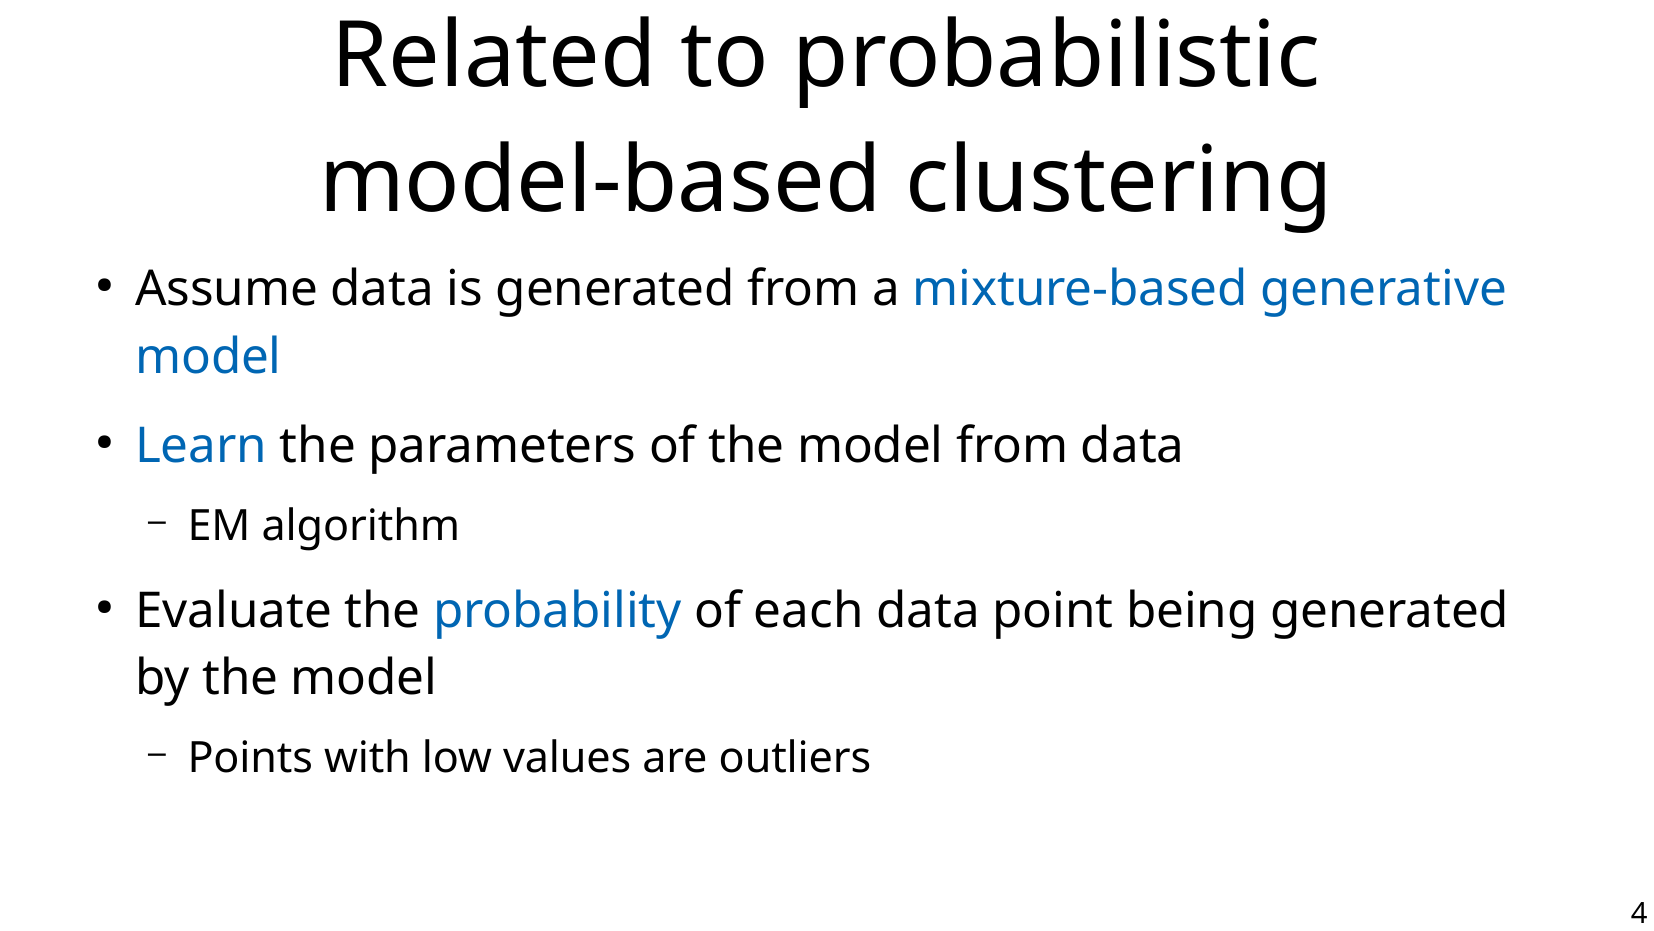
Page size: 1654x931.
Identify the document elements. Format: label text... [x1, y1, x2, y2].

title Related to probabilistic model-based clustering [82, 1, 1571, 226]
list Assume data is generated from a mixture-based generative model Learn the parameters of the model from data EM algorithm Evaluate the probability of each data point being generated by the model Points with low values are outliers [82, 253, 1571, 793]
